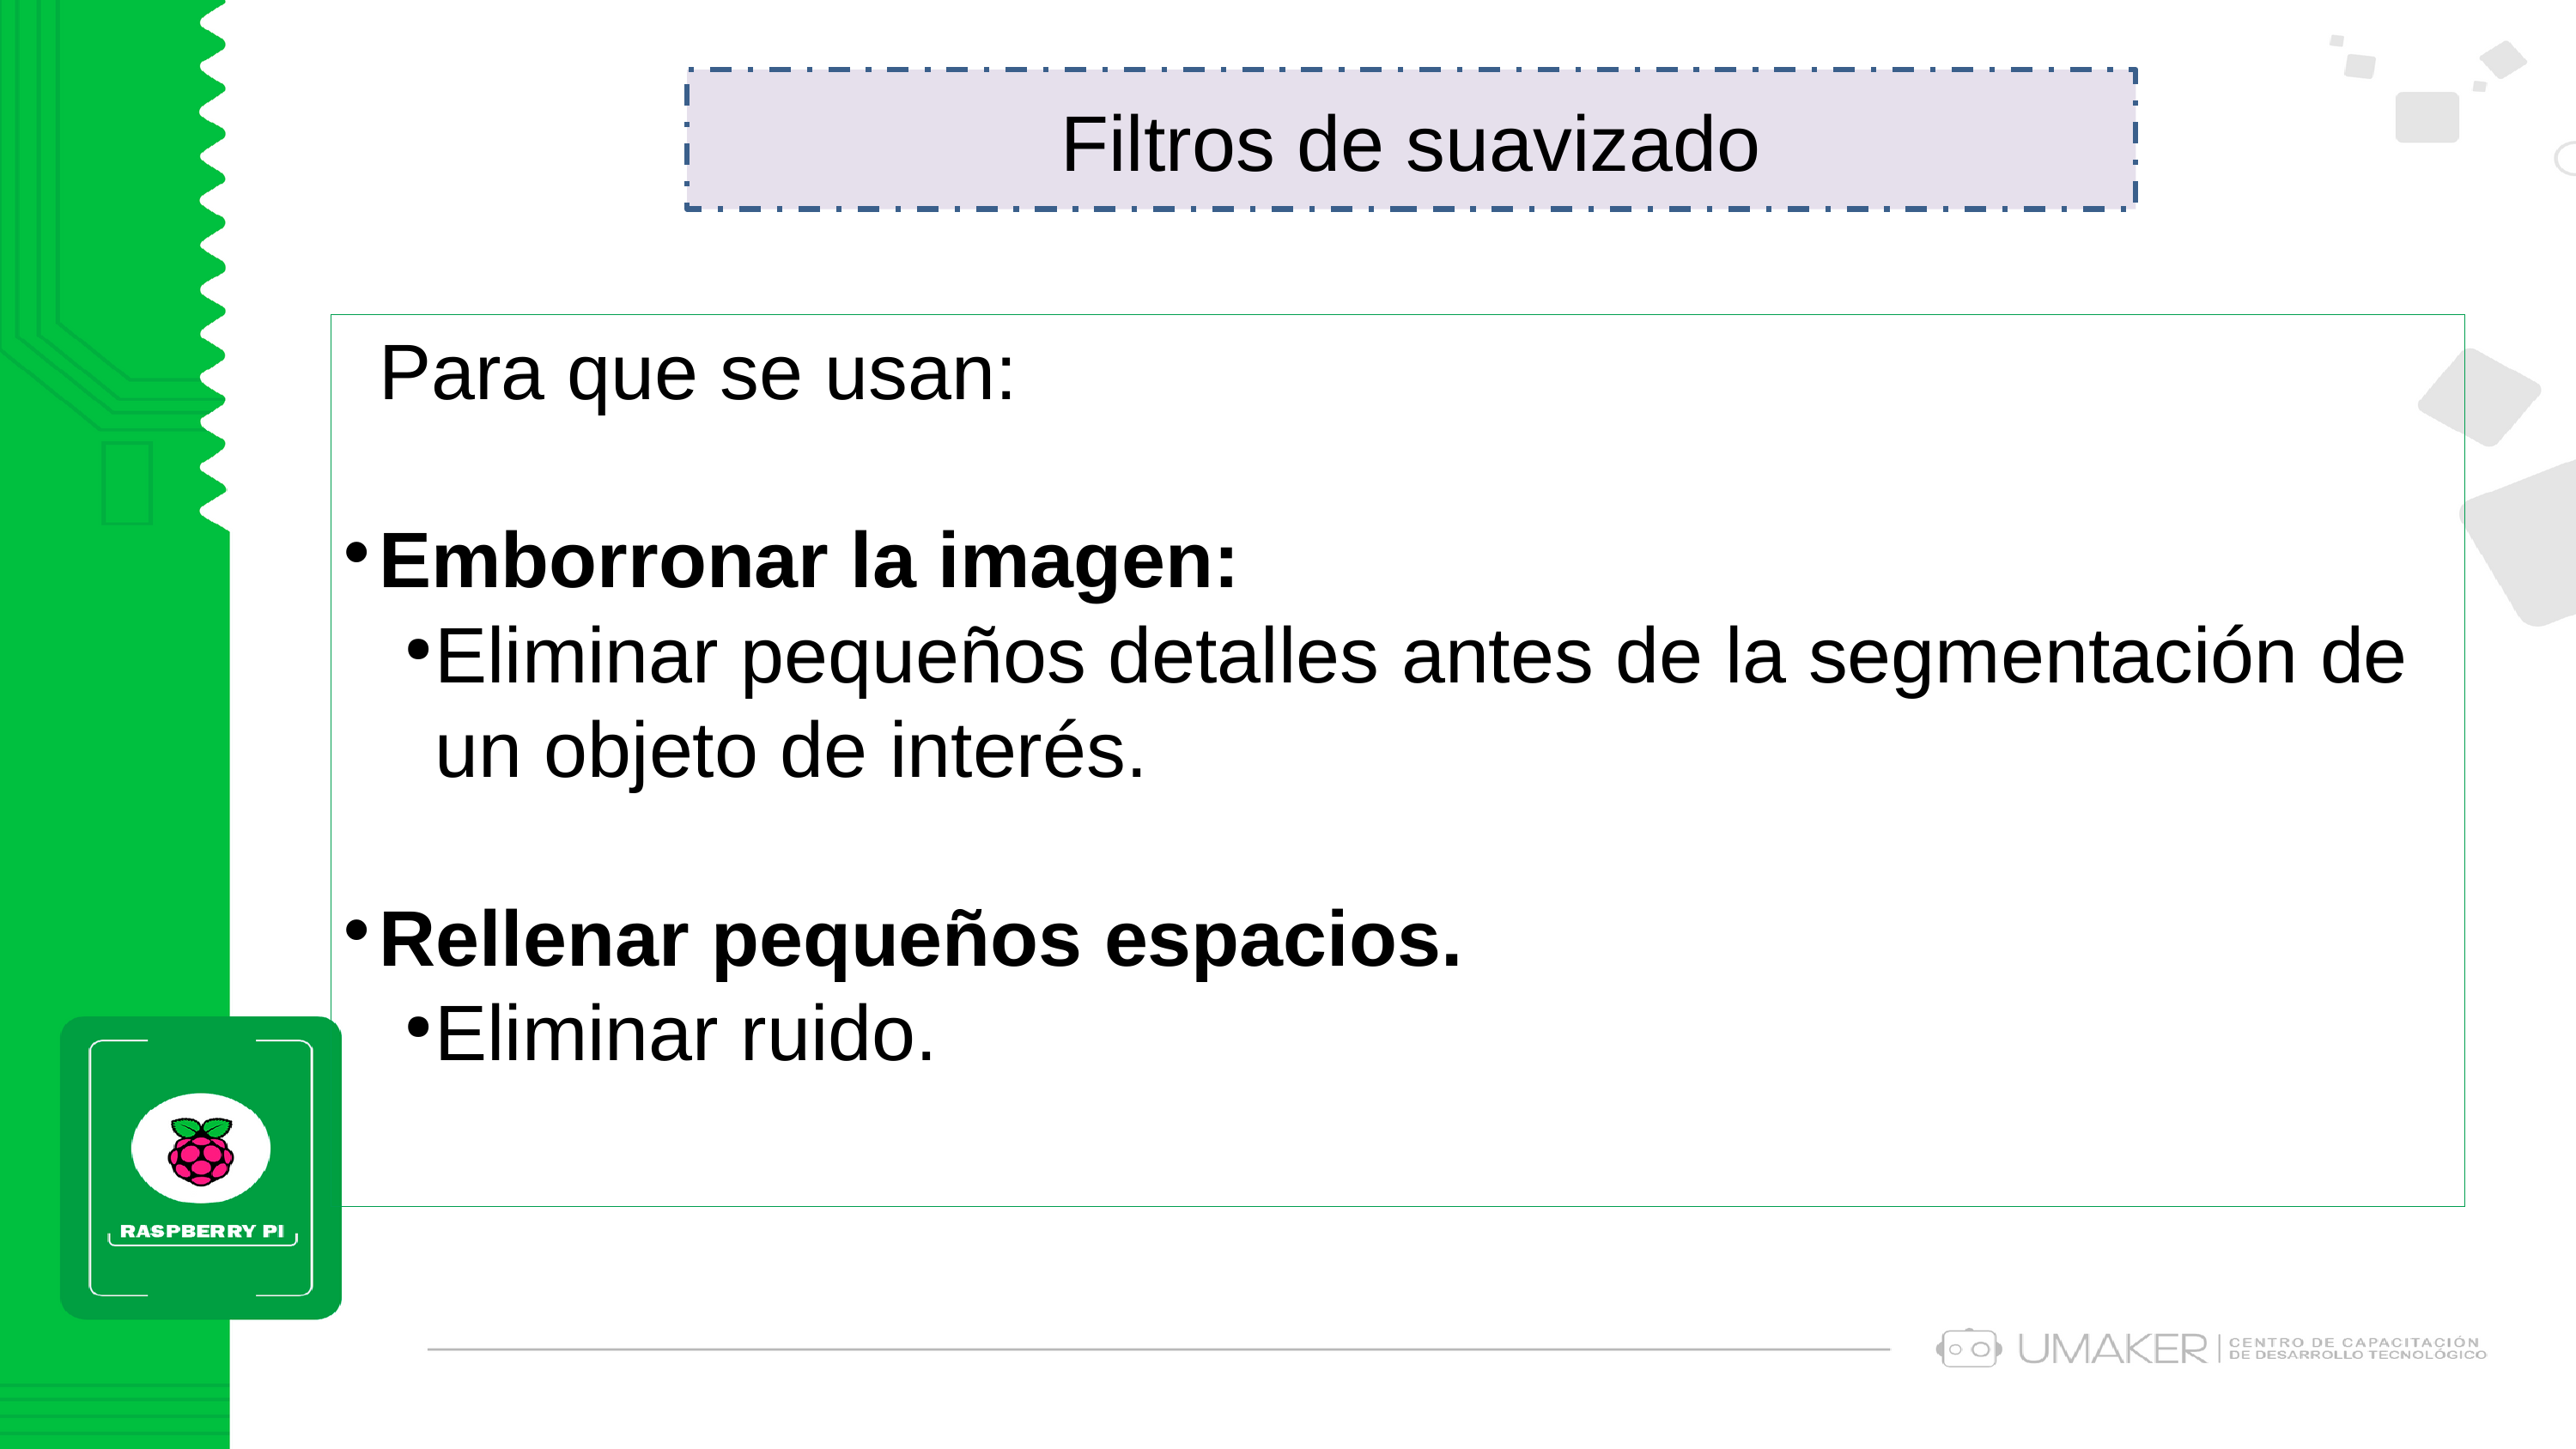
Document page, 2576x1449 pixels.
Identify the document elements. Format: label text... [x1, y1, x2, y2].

text_box Filtros de suavizado [687, 70, 2136, 209]
text_box Para que se usan: Emborronar la imagen: Eliminar pequeños detalles antes de la segmentación de un objeto de interés. Rellenar pequeños espacios. Eliminar ruido. [331, 314, 2465, 1207]
picture [0, 0, 2576, 1449]
